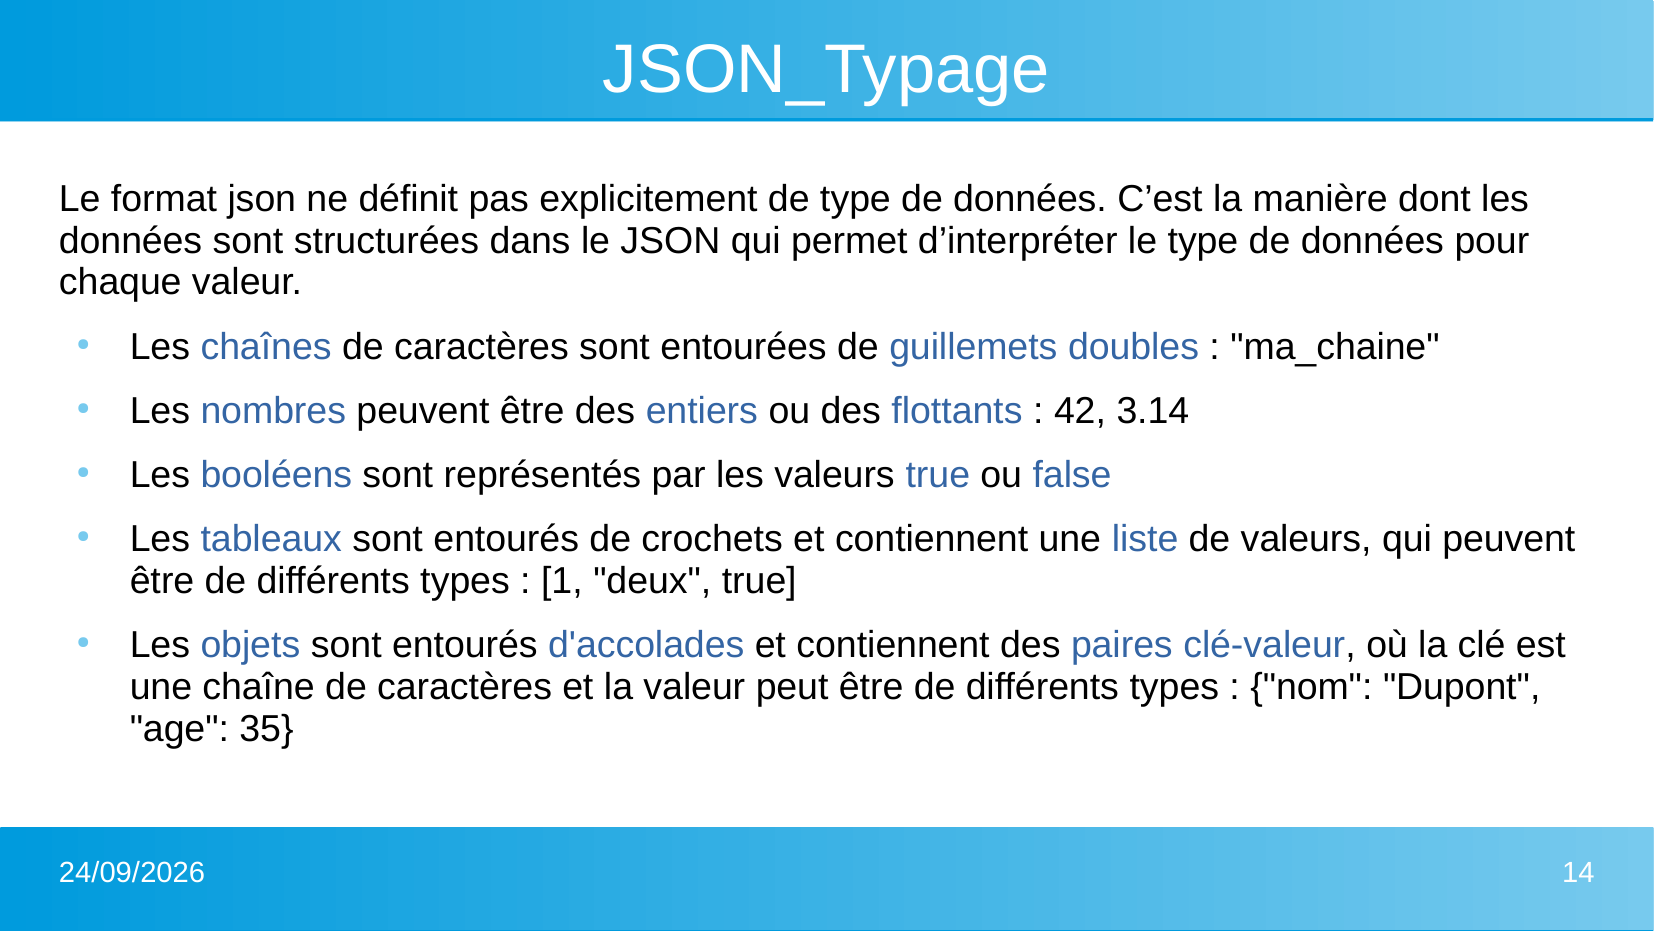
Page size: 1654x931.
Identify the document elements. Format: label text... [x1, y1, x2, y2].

list Le format json ne définit pas explicitement de type de données. C’est la manière dont les données sont structurées dans le JSON qui permet d’interpréter le type de données pour chaque valeur. Les chaînes de caractères sont entourées de guillemets doubles : "ma_chaine" Les nombres peuvent être des entiers ou des flottants : 42, 3.14 Les booléens sont représentés par les valeurs true ou false Les tableaux sont entourés de crochets et contiennent une liste de valeurs, qui peuvent être de différents types : [1, "deux", true] Les objets sont entourés d'accolades et contiennent des paires clé-valeur, où la clé est une chaîne de caractères et la valeur peut être de différents types : {"nom": "Dupont", "age": 35} [58, 177, 1595, 768]
title JSON_Typage [58, 29, 1595, 108]
